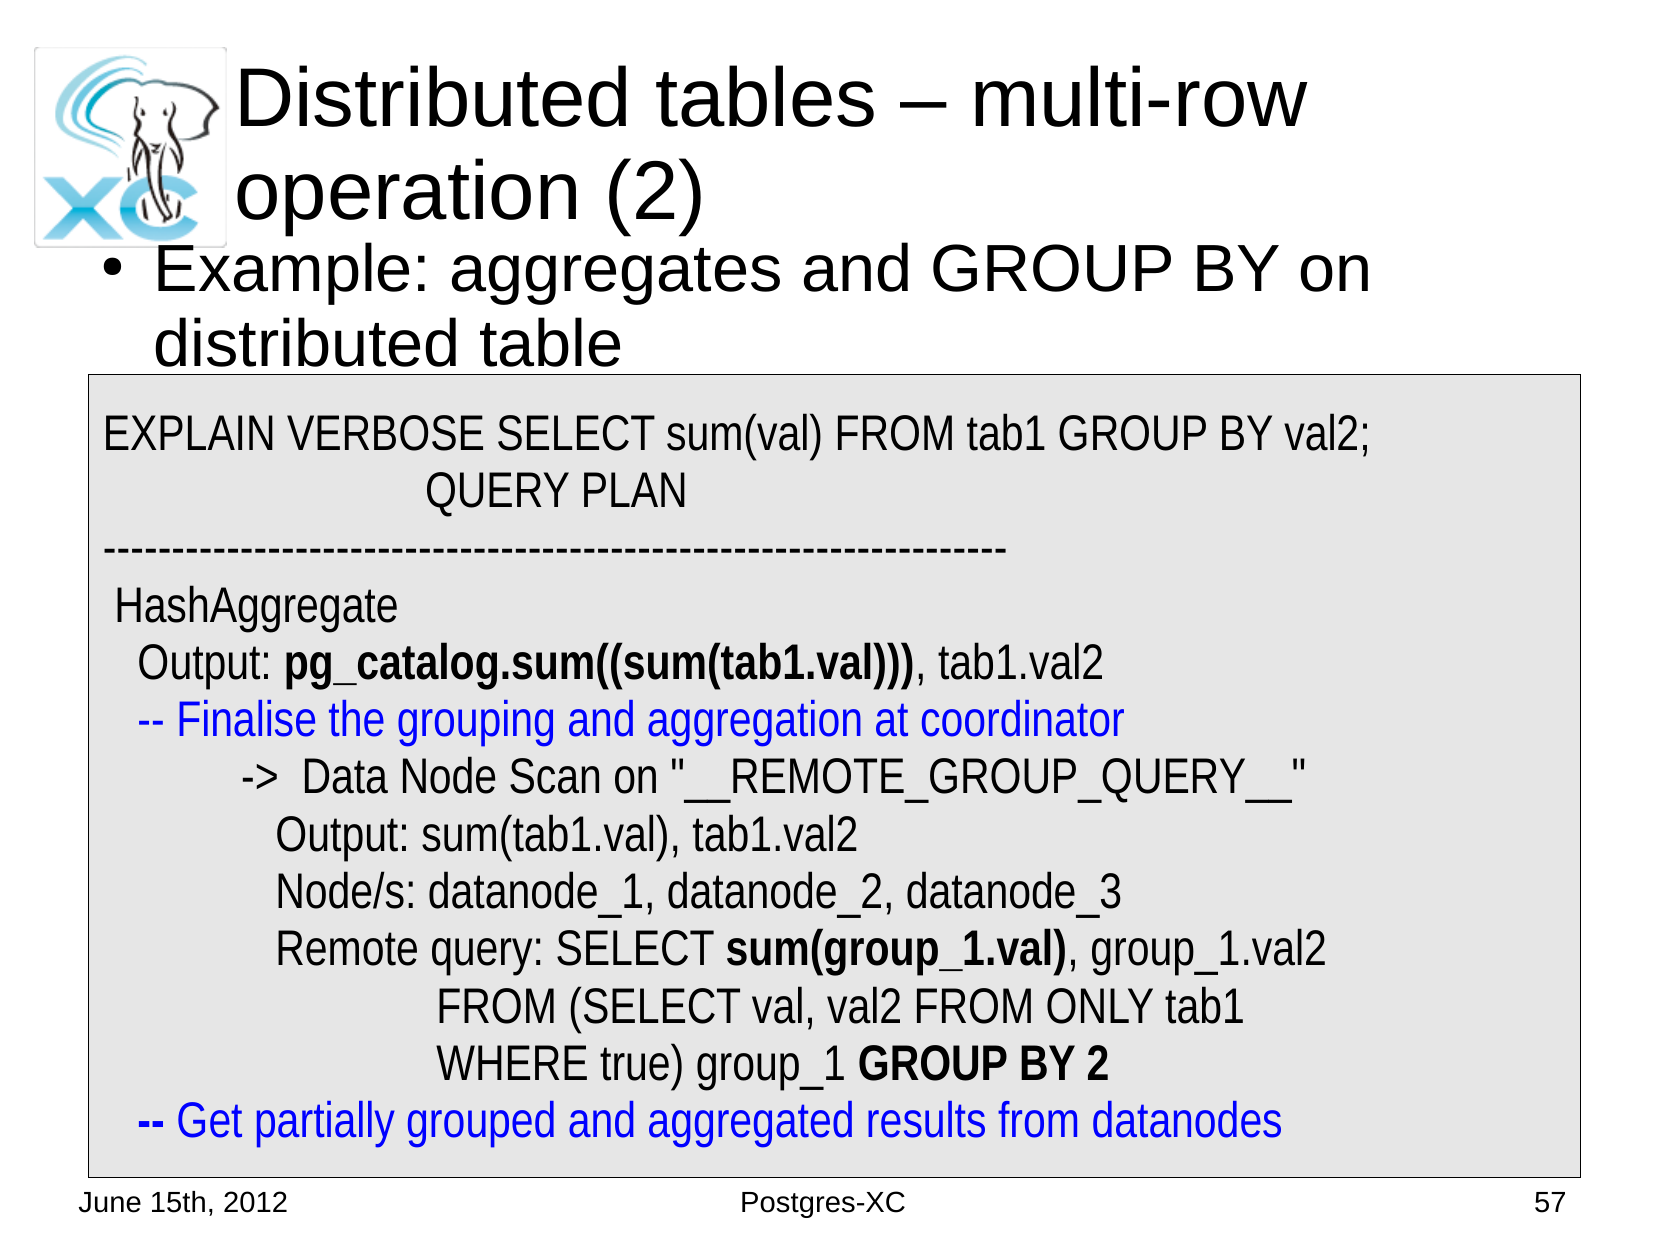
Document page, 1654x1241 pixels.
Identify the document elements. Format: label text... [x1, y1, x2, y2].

picture [34, 47, 227, 248]
text_box EXPLAIN VERBOSE SELECT sum(val) FROM tab1 GROUP BY val2; QUERY PLAN ------------------------------------------------------------------ HashAggregate Output: pg_catalog.sum((sum(tab1.val))), tab1.val2 -- Finalise the grouping and aggregation at coordinator -> Data Node Scan on "__REMOTE_GROUP_QUERY__" Output: sum(tab1.val), tab1.val2 Node/s: datanode_1, datanode_2, datanode_3 Remote query: SELECT sum(group_1.val), group_1.val2 FROM (SELECT val, val2 FROM ONLY tab1 WHERE true) group_1 GROUP BY 2 -- Get partially grouped and aggregated results from datanodes [88, 374, 1581, 1178]
list Example: aggregates and GROUP BY on distributed table [82, 231, 1571, 381]
title Distributed tables – multi-row operation (2) [234, 48, 1599, 241]
